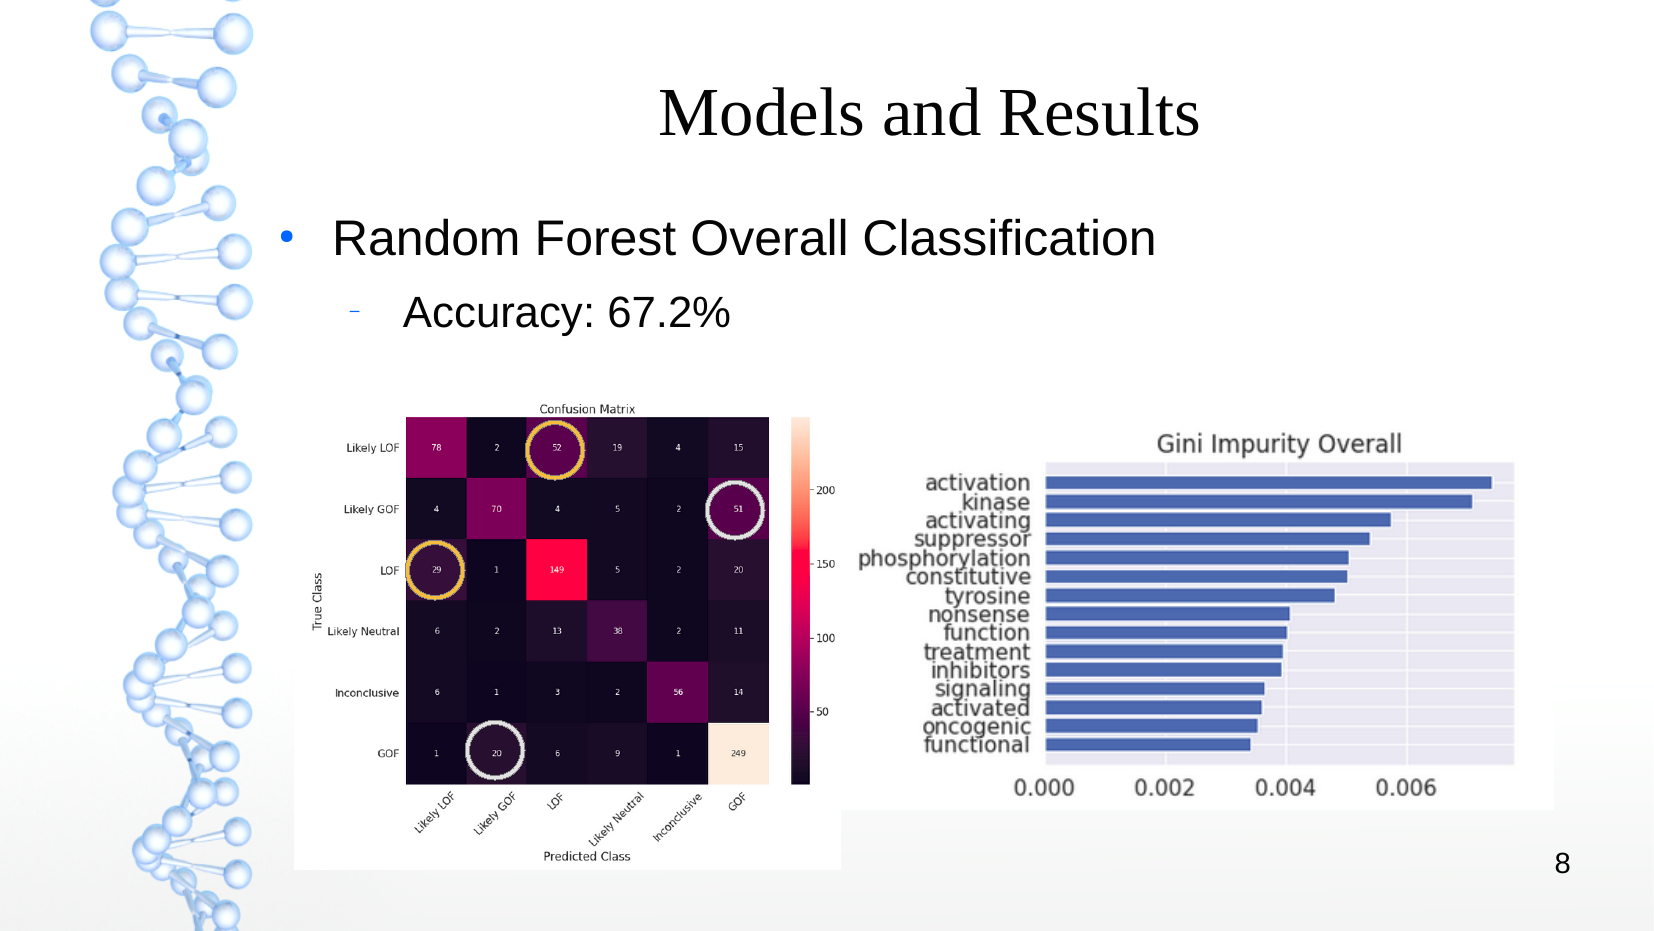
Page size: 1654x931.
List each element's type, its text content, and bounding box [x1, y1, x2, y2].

text_box [525, 420, 586, 481]
text_box [465, 720, 526, 781]
text_box [405, 540, 466, 601]
title Models and Results [265, 35, 1595, 189]
picture [0, 0, 1654, 931]
list Random Forest Overall Classification Accuracy: 67.2% [261, 210, 1591, 750]
text_box [705, 480, 766, 541]
